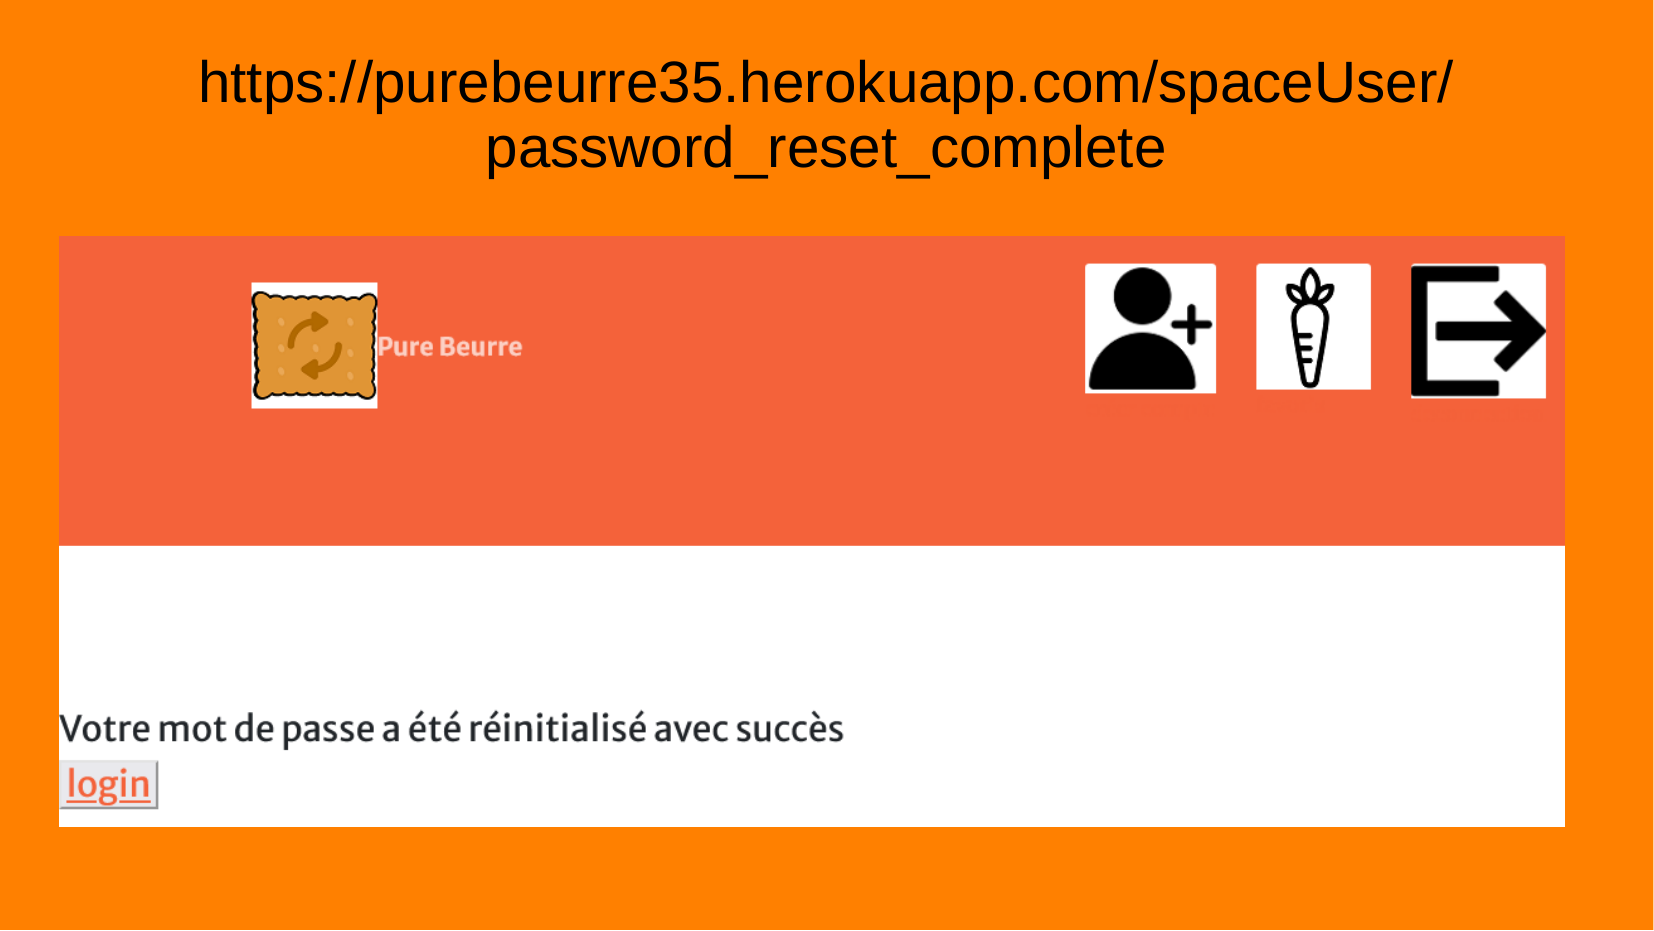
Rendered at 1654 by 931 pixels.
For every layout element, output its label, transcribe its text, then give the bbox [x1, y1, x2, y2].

title https://purebeurre35.herokuapp.com/spaceUser/password_reset_complete [82, 37, 1571, 193]
picture [59, 236, 1565, 827]
